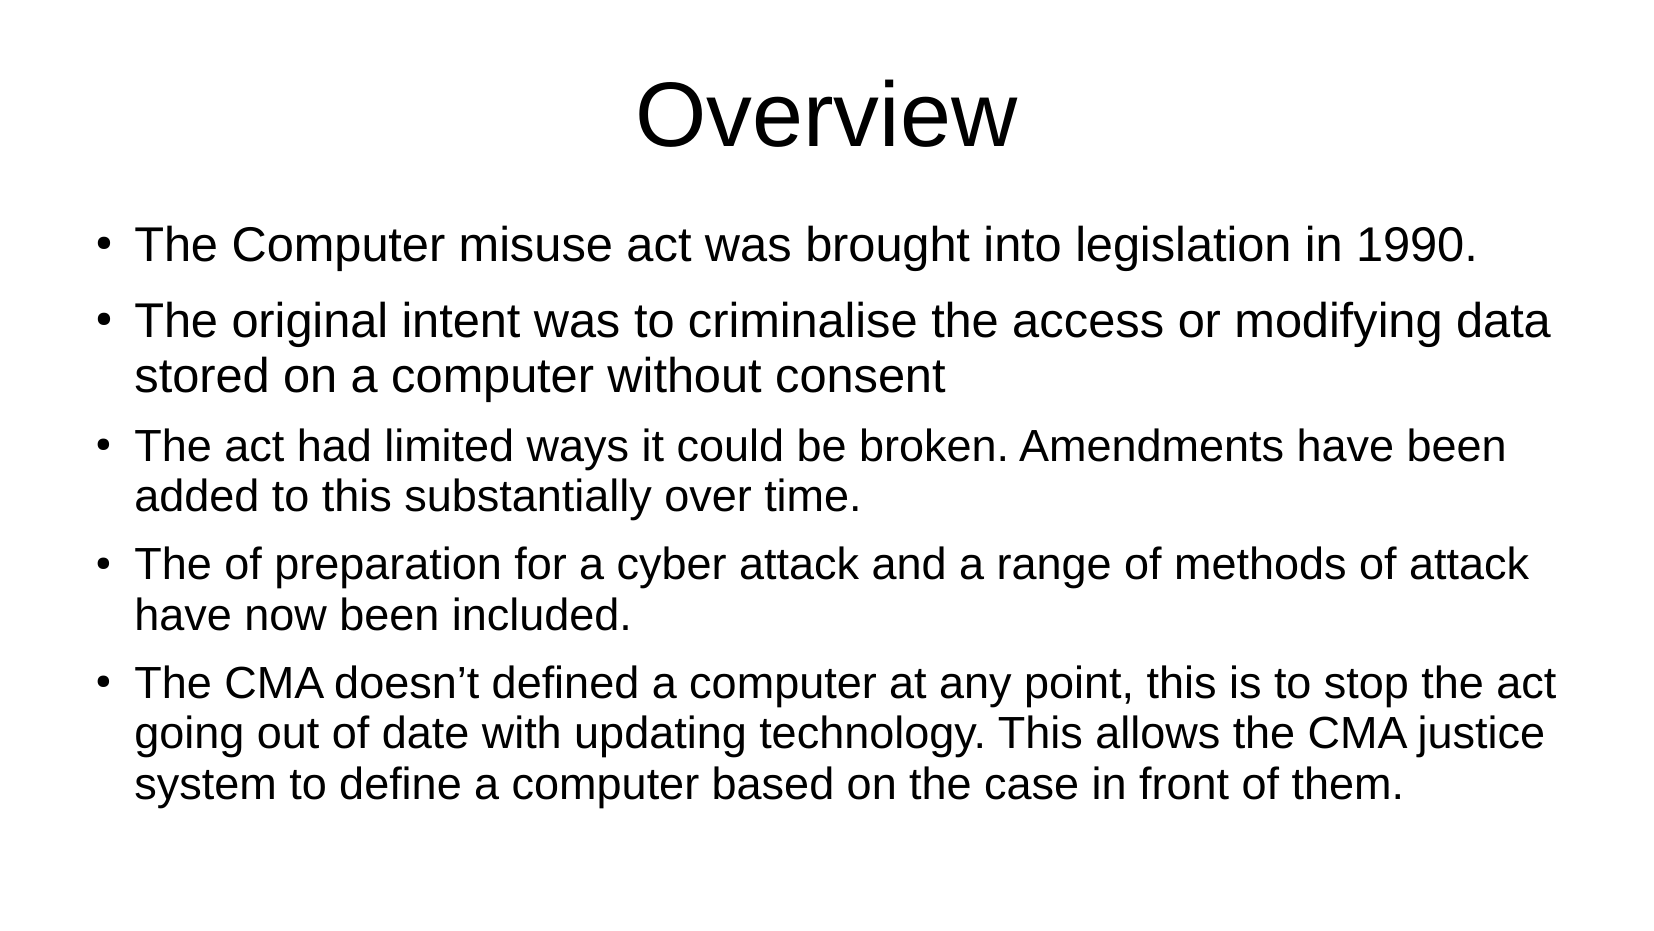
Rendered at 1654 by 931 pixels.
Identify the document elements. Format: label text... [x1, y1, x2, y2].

list The Computer misuse act was brought into legislation in 1990. The original intent was to criminalise the access or modifying data stored on a computer without consent The act had limited ways it could be broken. Amendments have been added to this substantially over time. The of preparation for a cyber attack and a range of methods of attack have now been included. The CMA doesn’t defined a computer at any point, this is to stop the act going out of date with updating technology. This allows the CMA justice system to define a computer based on the case in front of them. [82, 217, 1571, 857]
title Overview [82, 37, 1571, 193]
